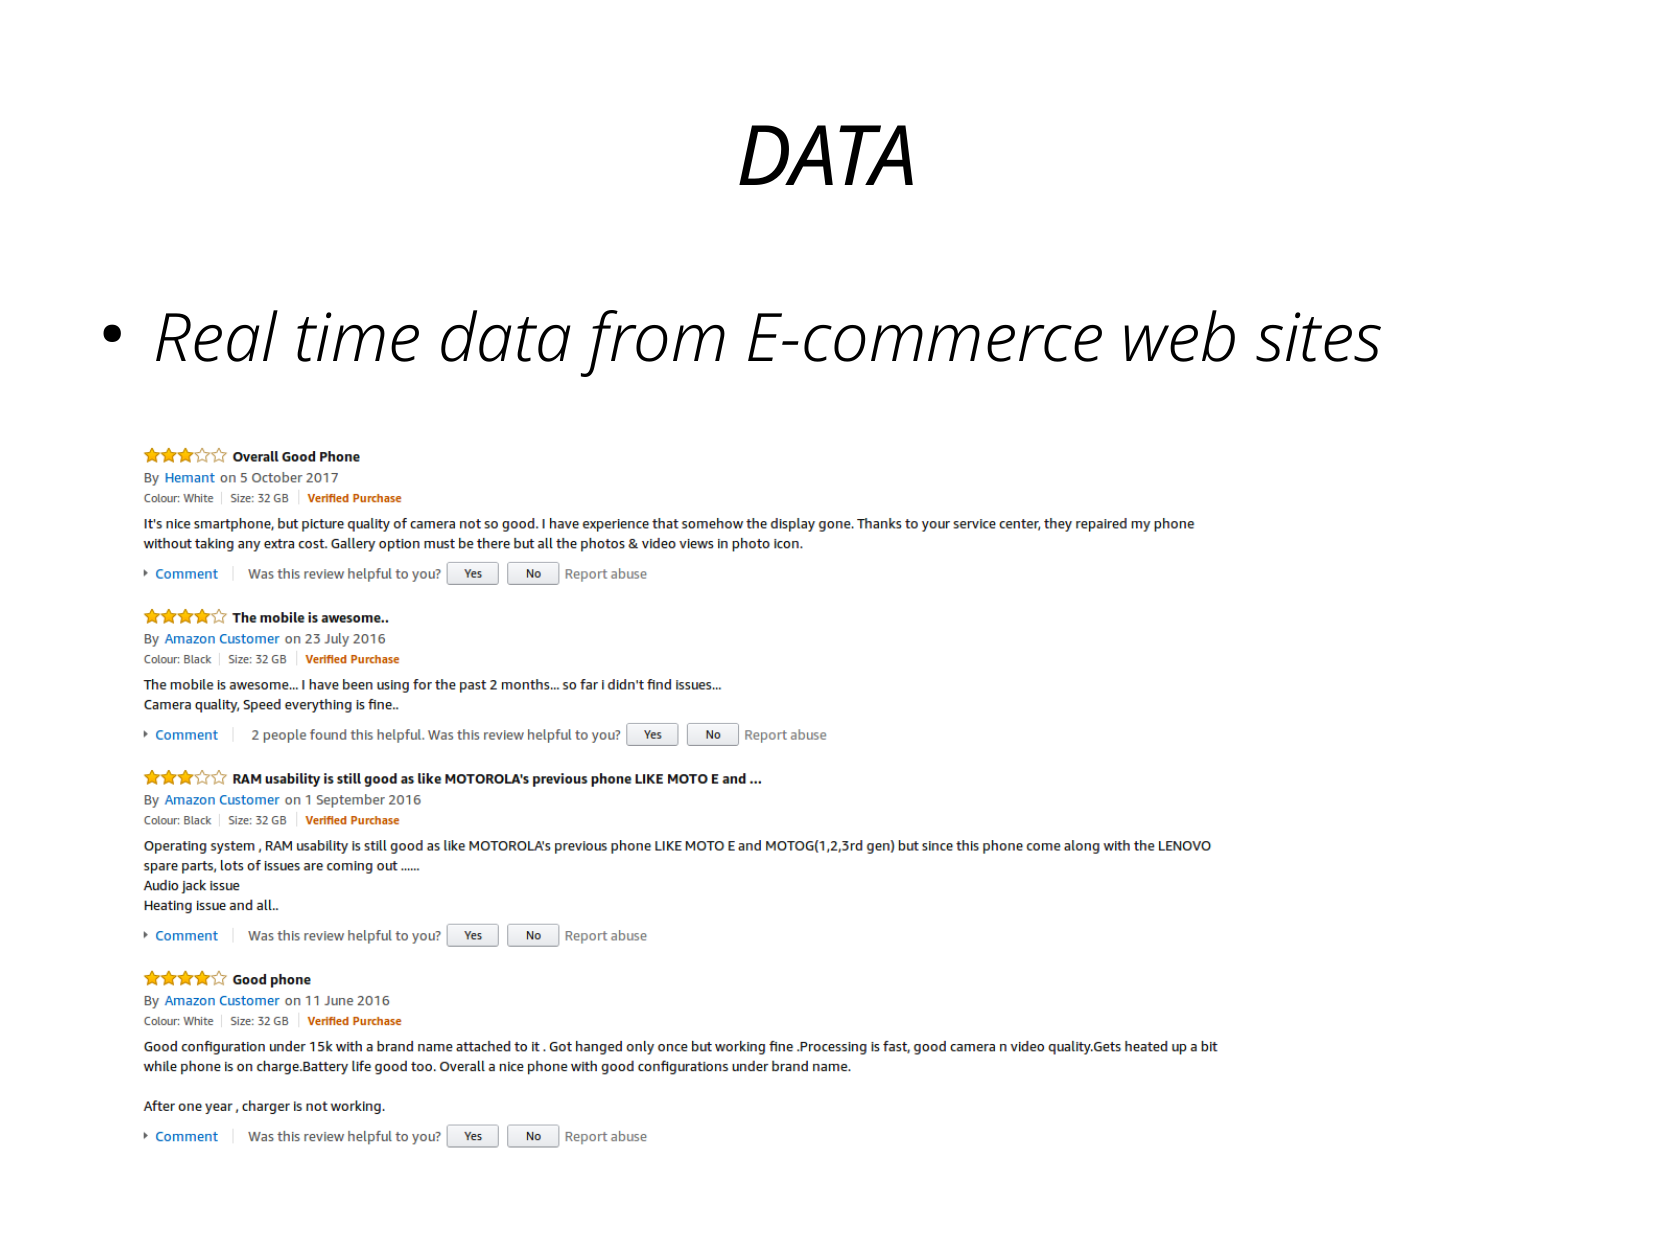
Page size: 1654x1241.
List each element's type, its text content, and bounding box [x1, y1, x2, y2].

picture [127, 427, 1347, 1158]
title DATA [82, 49, 1571, 257]
list Real time data from E-commerce web sites [82, 290, 1571, 1010]
